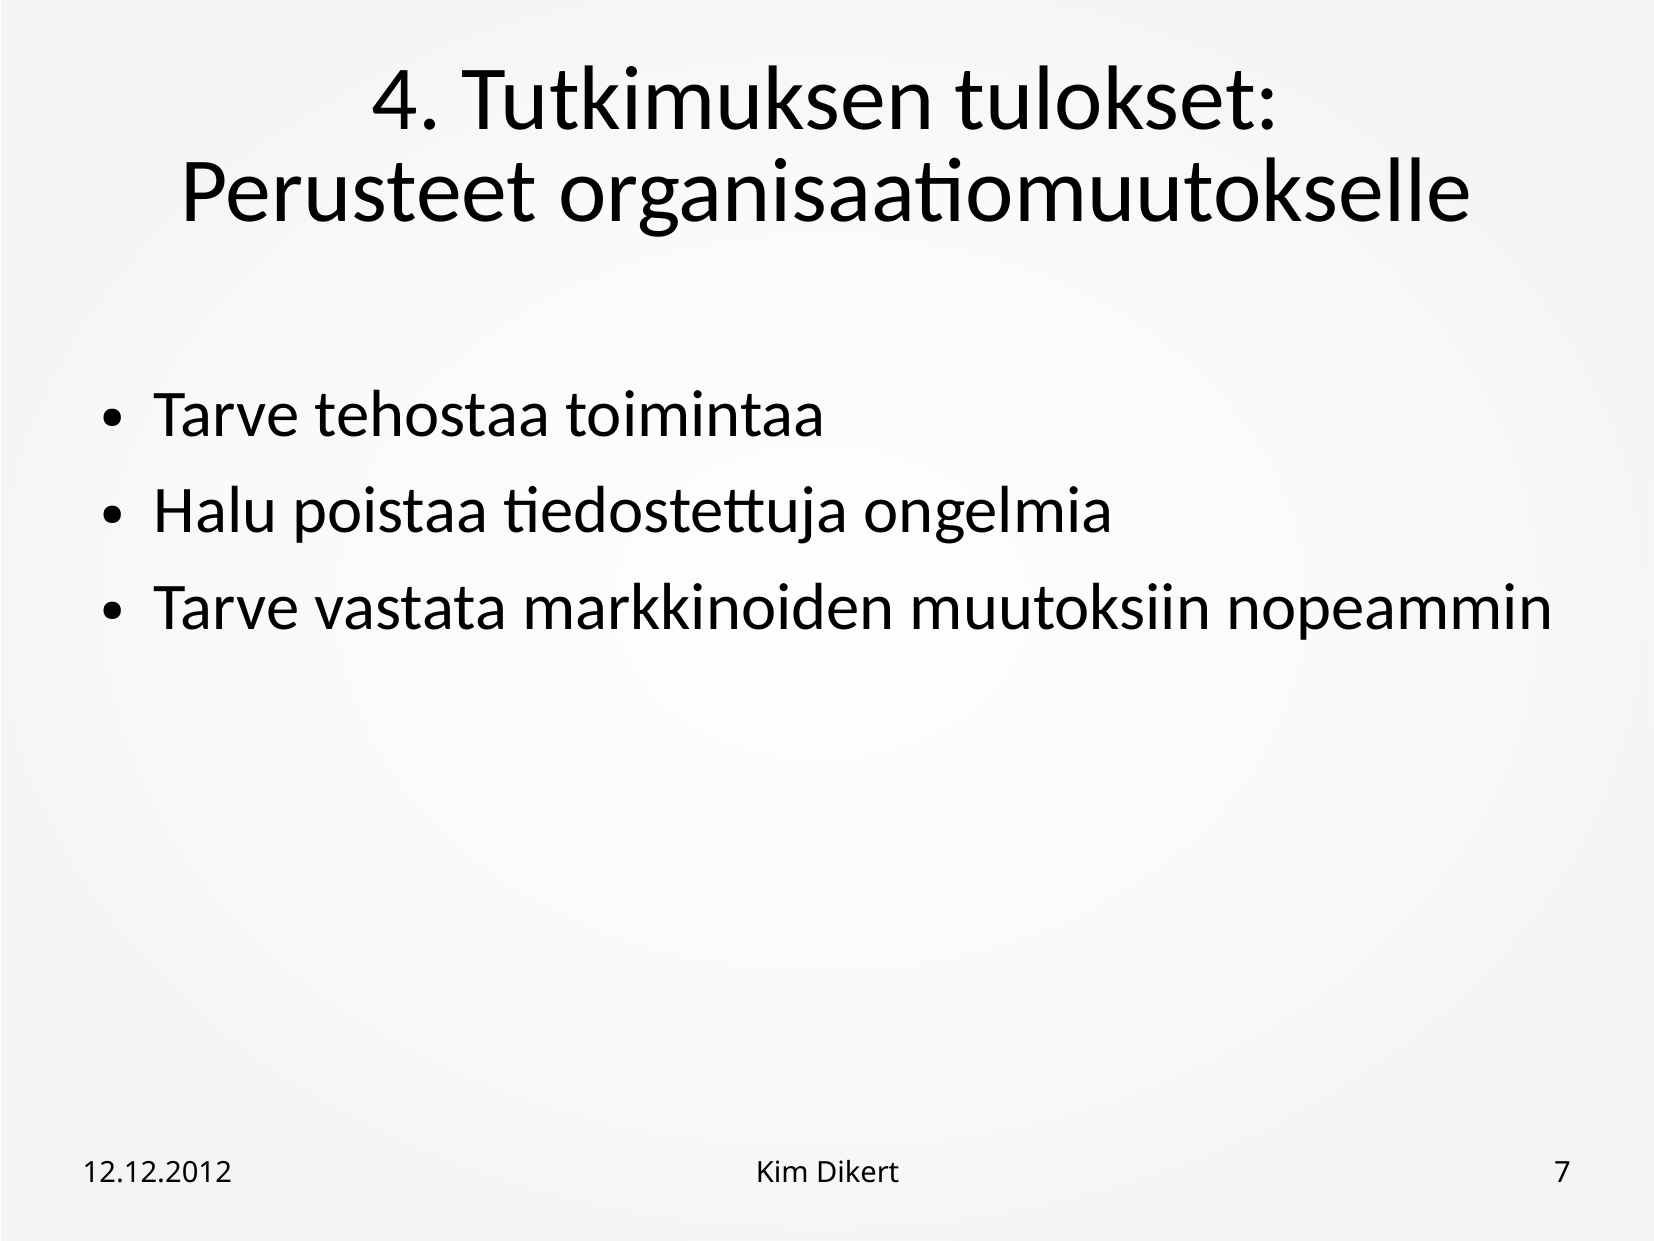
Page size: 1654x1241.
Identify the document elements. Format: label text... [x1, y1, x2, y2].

list Tarve tehostaa toimintaa Halu poistaa tiedostettuja ongelmia Tarve vastata markkinoiden muutoksiin nopeammin [82, 290, 1571, 1109]
title 4. Tutkimuksen tulokset: Perusteet organisaatiomuutokselle [82, 40, 1571, 266]
